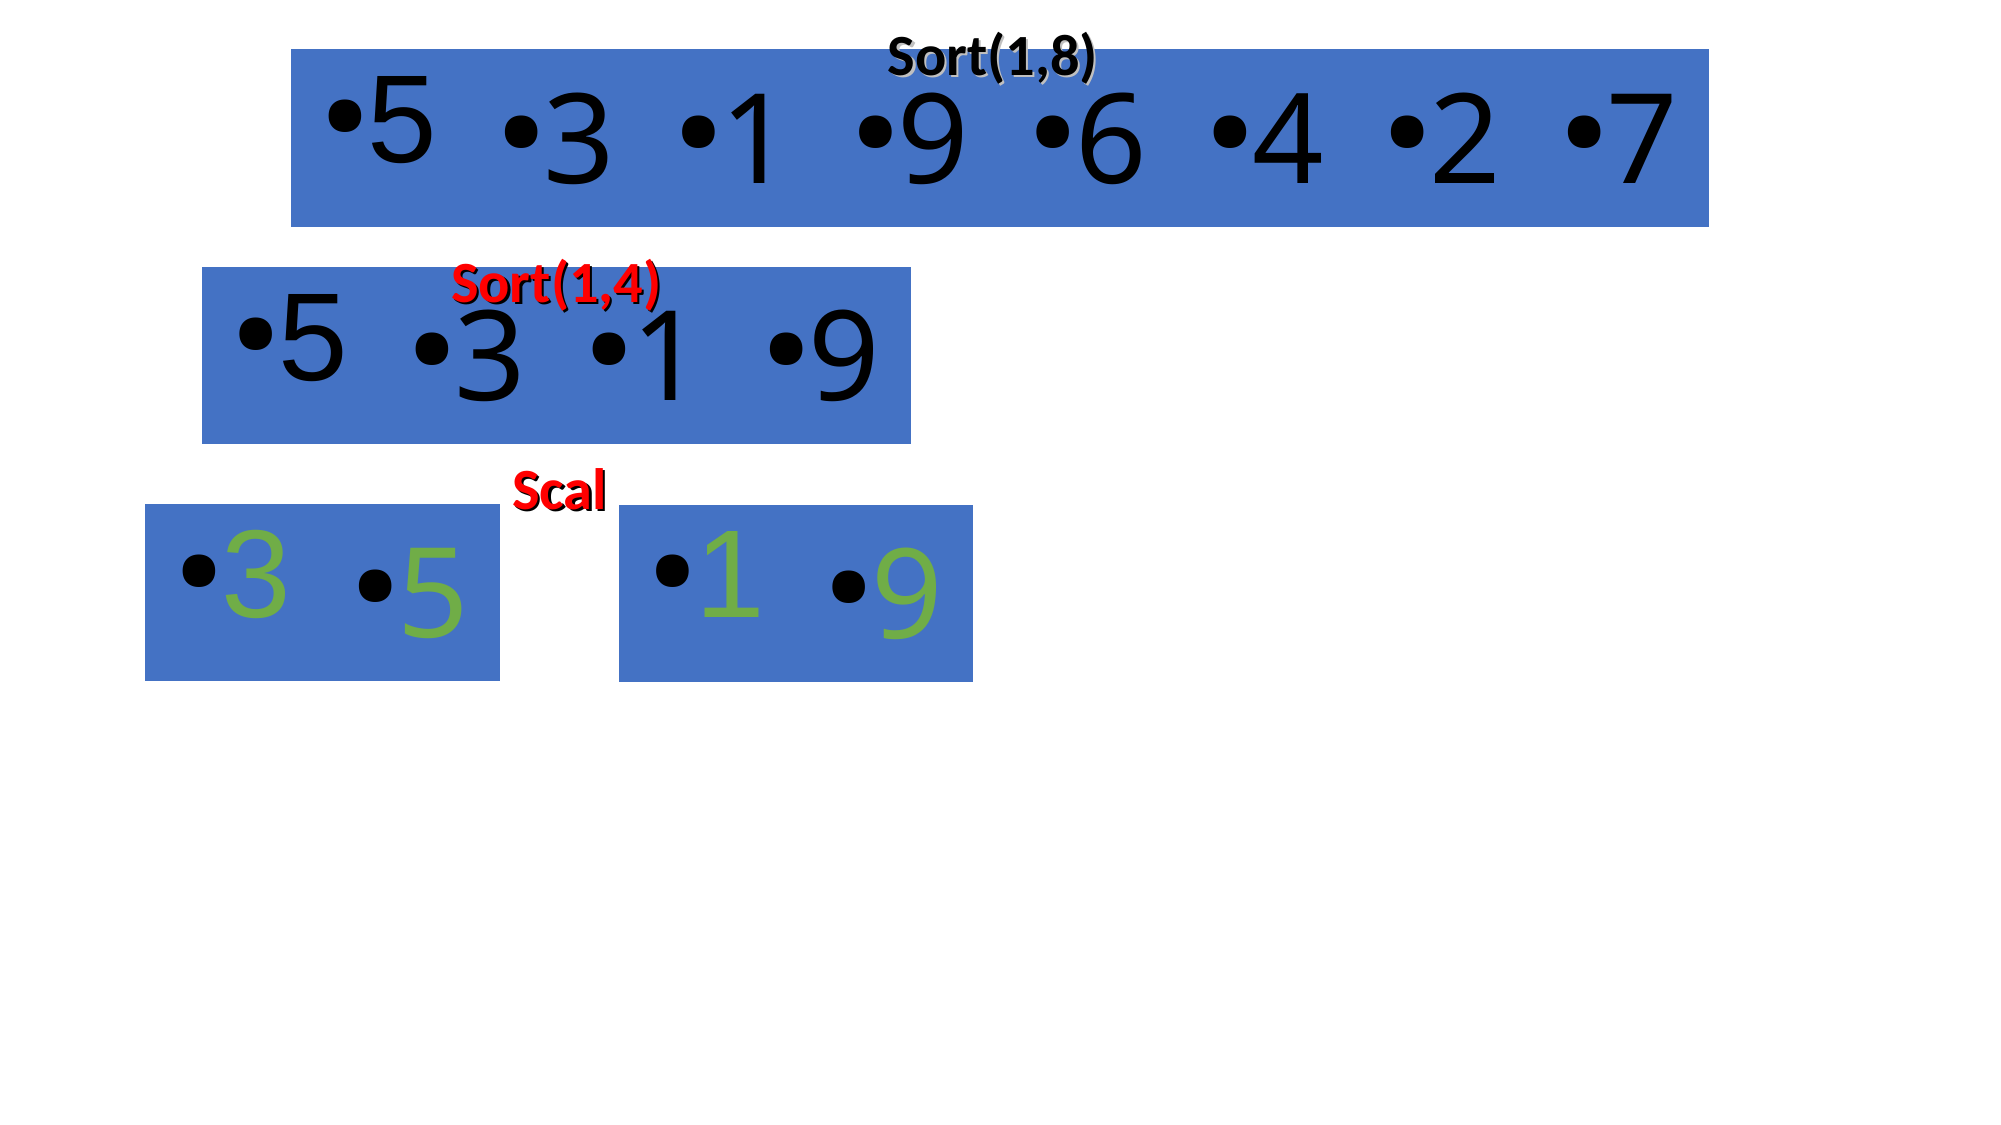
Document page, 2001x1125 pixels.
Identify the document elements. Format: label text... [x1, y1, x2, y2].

table_header 6 [1000, 49, 1177, 227]
table_header 3 [145, 504, 323, 681]
table_header 1 [619, 505, 796, 682]
table_header 5 [202, 267, 379, 444]
text_box Sort(1,8) [873, 9, 1113, 94]
table_header 2 [1354, 49, 1531, 227]
text_box Scal [497, 444, 622, 529]
table_header 9 [796, 505, 973, 682]
table_header 5 [291, 49, 468, 227]
table_header 5 [323, 504, 500, 681]
table_header 9 [914, 102, 951, 141]
table_header 3 [468, 49, 646, 227]
table_header 9 [733, 267, 911, 444]
table_header 3 [379, 267, 556, 444]
table_header 1 [556, 267, 733, 444]
table_header 1 [646, 49, 823, 227]
table_header 9 [823, 49, 1000, 227]
table_header 4 [1177, 49, 1354, 227]
text_box Sort(1,4) [436, 236, 677, 321]
table_header 6 [1093, 136, 1130, 175]
table_header 7 [1531, 49, 1709, 227]
